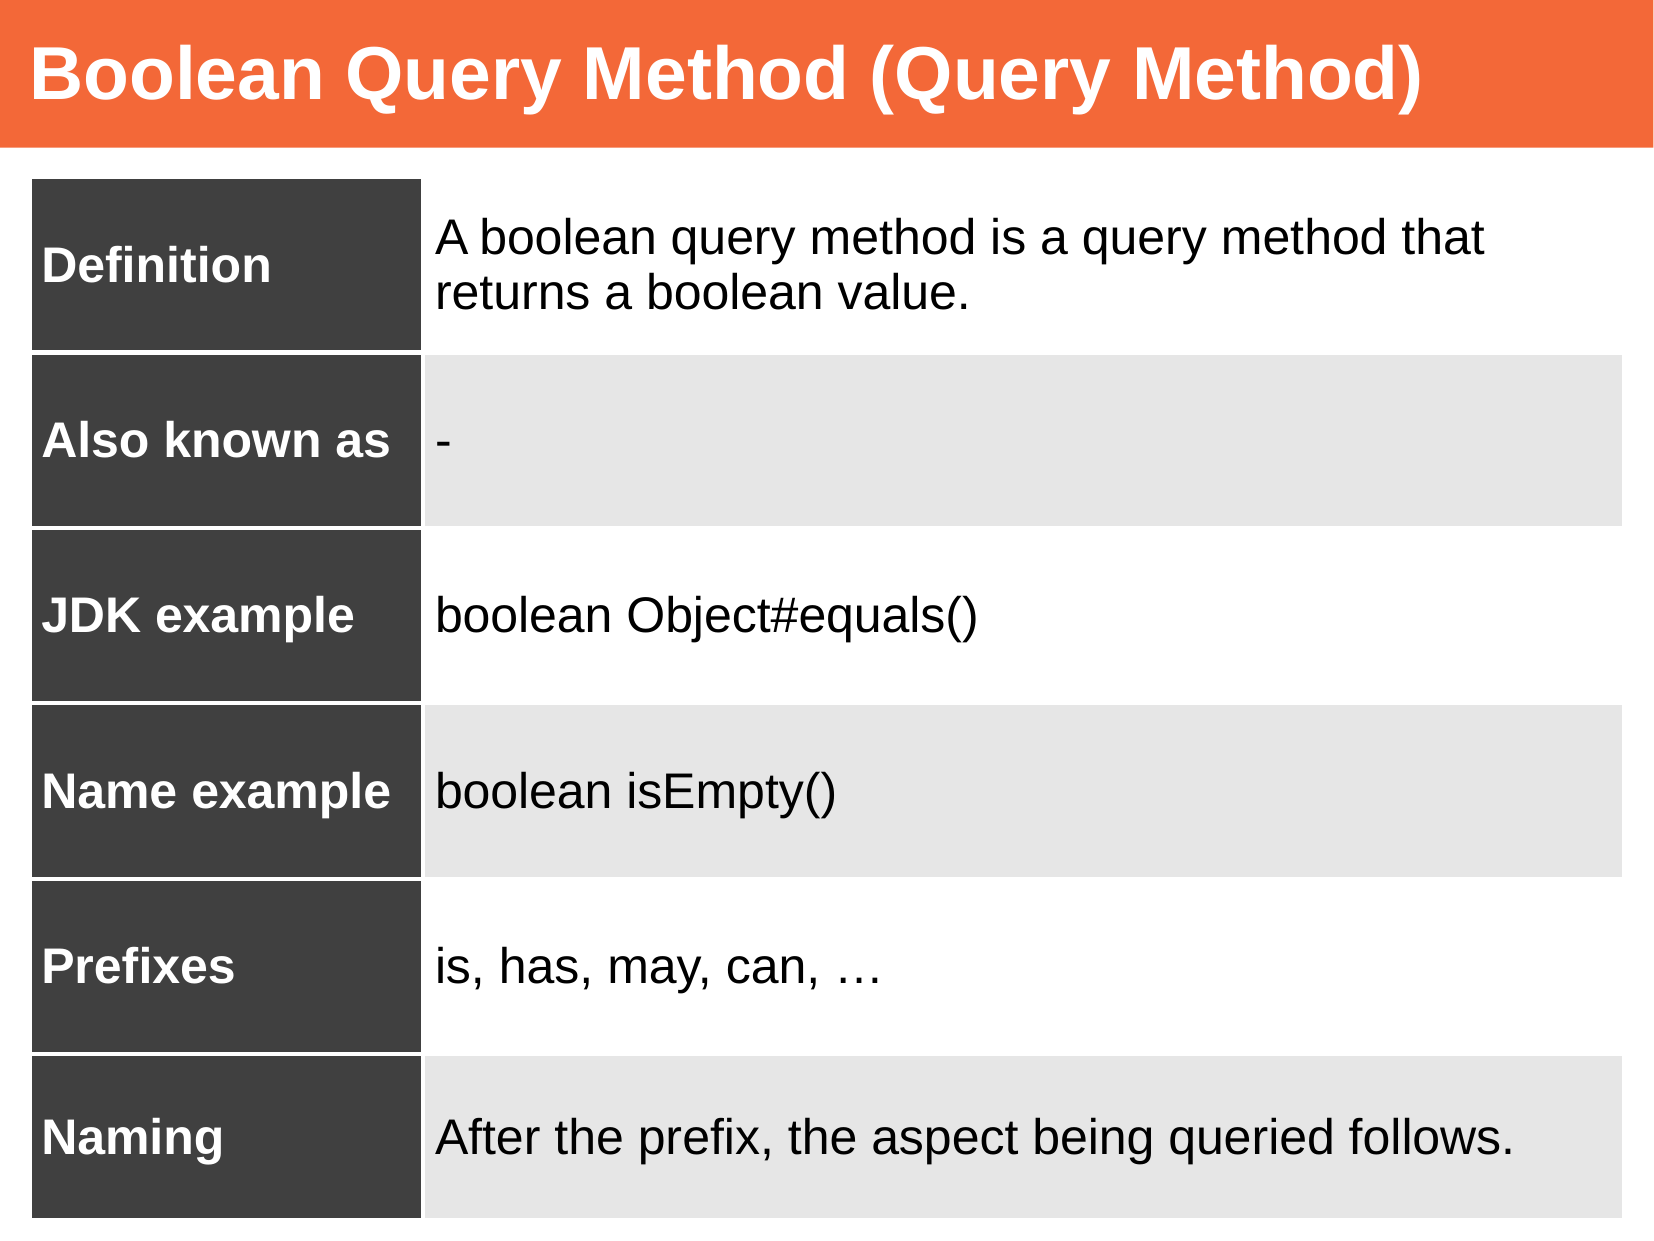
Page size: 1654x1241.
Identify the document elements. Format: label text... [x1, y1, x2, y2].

table_cell boolean isEmpty() [425, 705, 1622, 877]
table_header A boolean query method is a query method that returns a boolean value. [425, 179, 1622, 350]
table_cell After the prefix, the aspect being queried follows. [425, 1056, 1622, 1218]
table_cell Also known as [32, 355, 421, 526]
table_cell JDK example [32, 530, 421, 701]
title Boolean Query Method (Query Method) [0, 0, 1654, 148]
table_cell is, has, may, can, … [425, 881, 1622, 1052]
table_cell Prefixes [32, 881, 421, 1052]
table_header Definition [32, 179, 421, 350]
table_cell - [425, 355, 1622, 526]
table_cell boolean Object#equals() [425, 530, 1622, 701]
table_cell Naming [32, 1056, 421, 1218]
table_cell Name example [32, 705, 421, 877]
